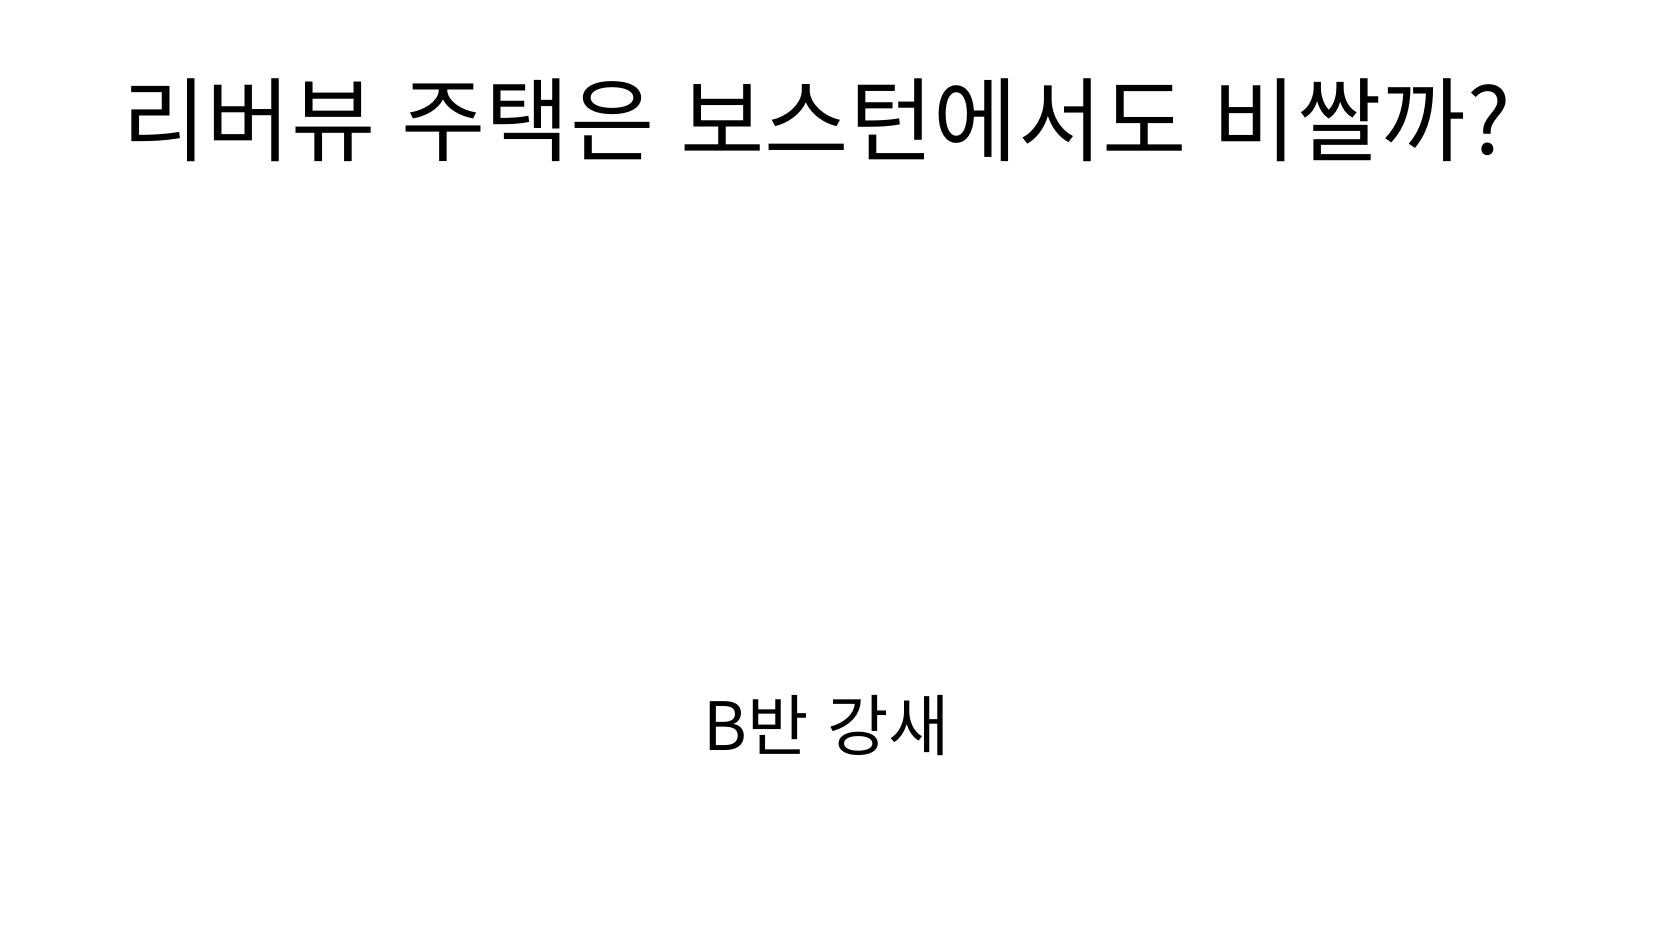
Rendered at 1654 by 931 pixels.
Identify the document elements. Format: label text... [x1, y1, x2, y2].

subtitle B반 강새 [82, 672, 1571, 770]
title 리버뷰 주택은 보스턴에서도 비쌀까? [82, 37, 1571, 193]
